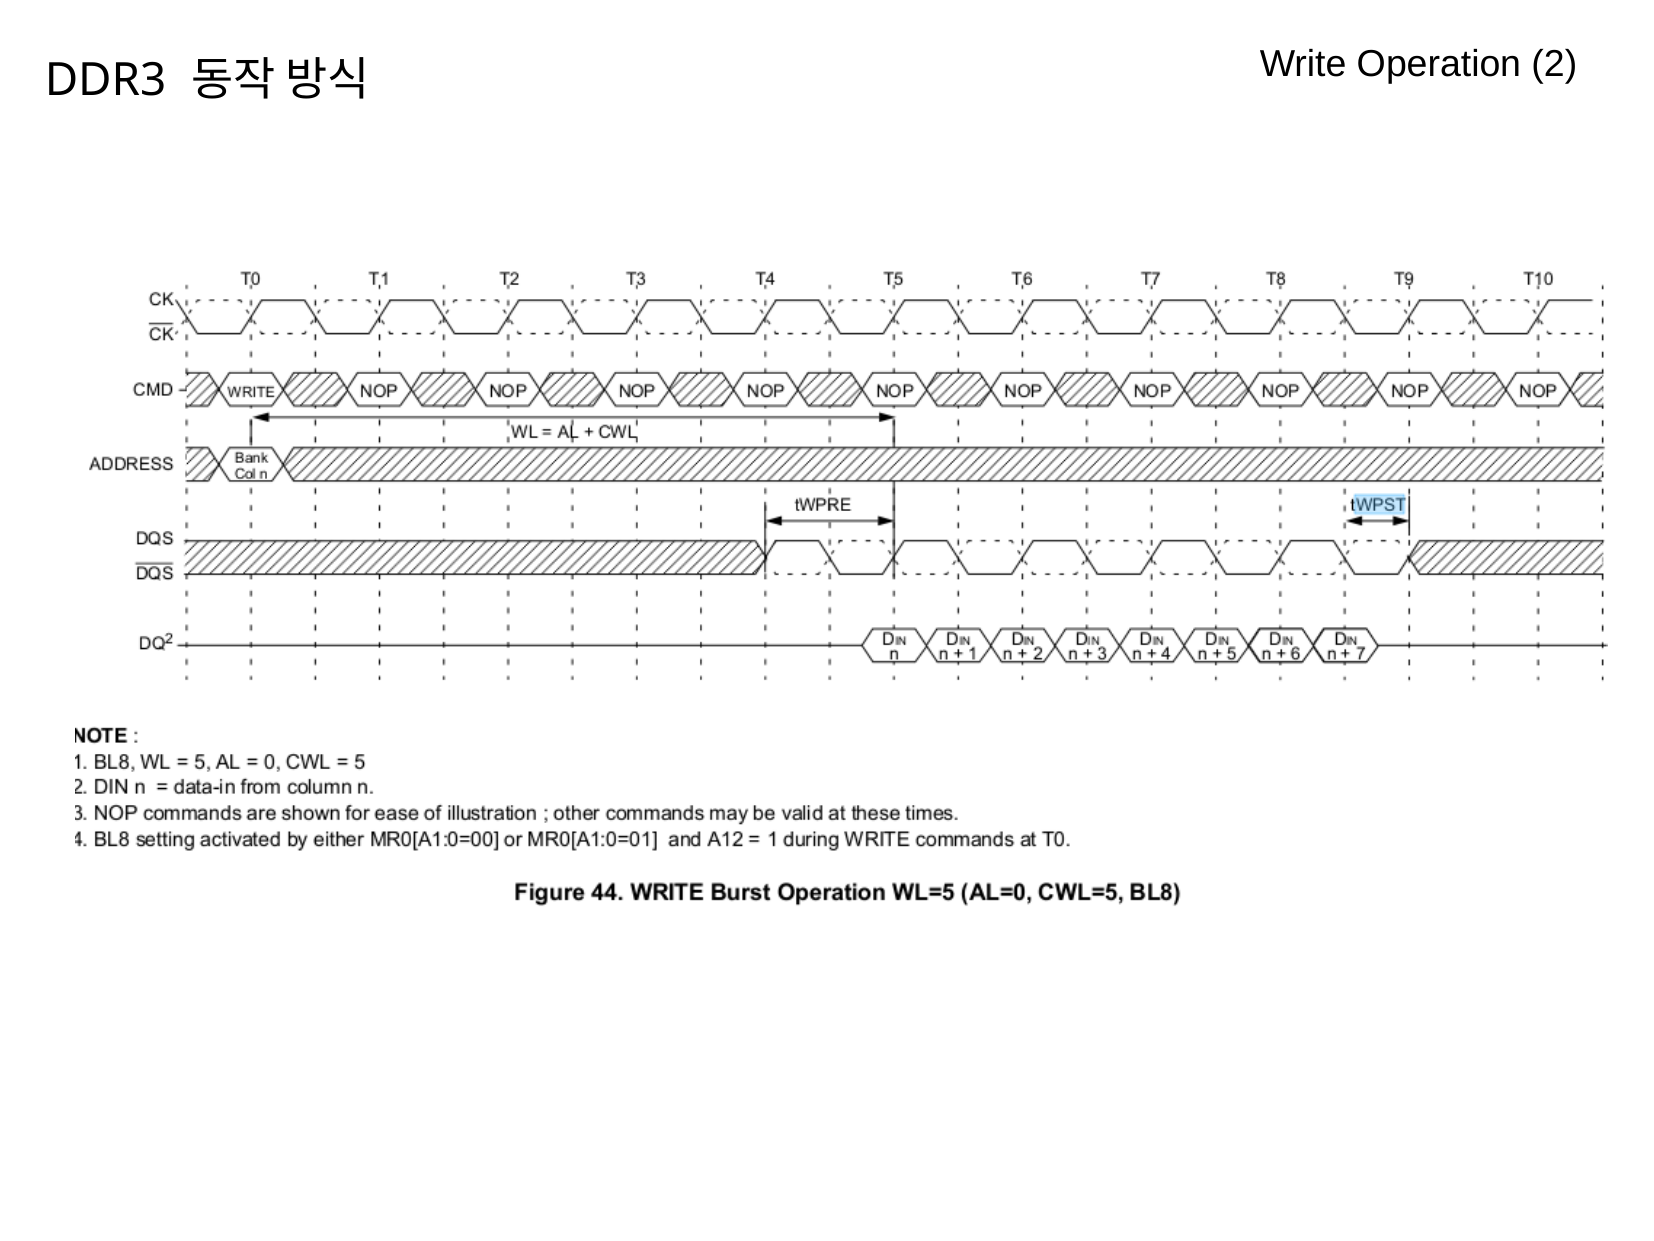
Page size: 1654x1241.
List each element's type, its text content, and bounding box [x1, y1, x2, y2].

text_box DDR3 동작 방식 [30, 34, 466, 106]
picture [75, 269, 1608, 909]
text_box Write Operation (2) [1245, 34, 1626, 92]
